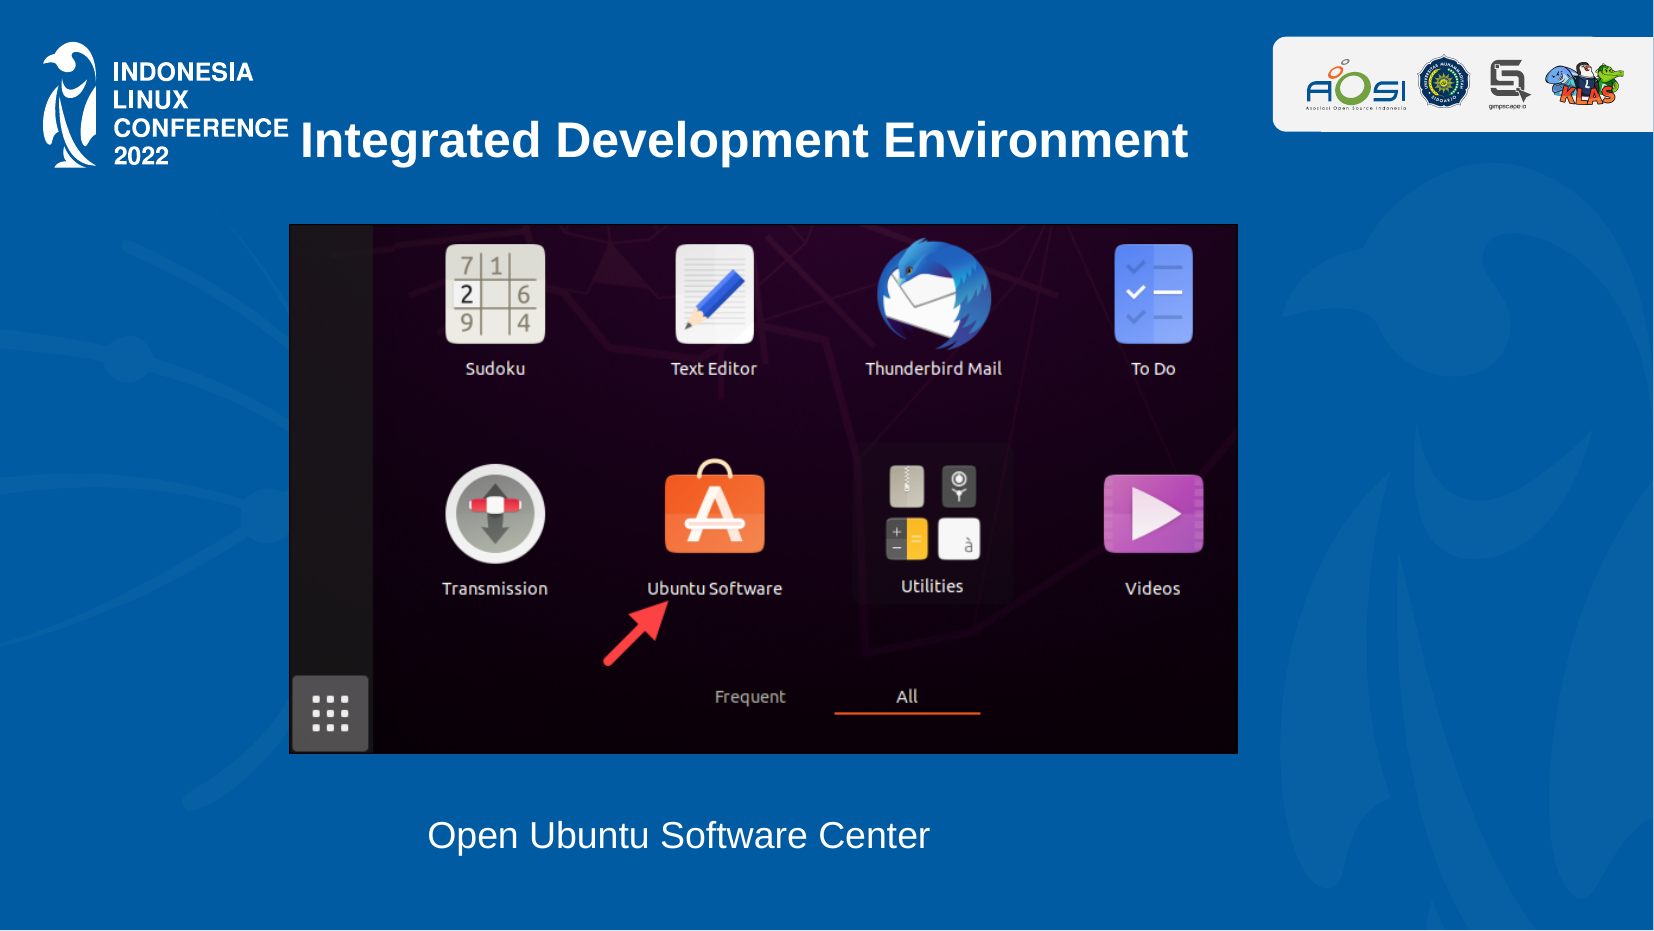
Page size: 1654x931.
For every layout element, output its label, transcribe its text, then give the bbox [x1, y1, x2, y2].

picture [1545, 62, 1624, 105]
picture [1417, 54, 1471, 108]
text_box Open Ubuntu Software Center [412, 806, 1313, 864]
picture [289, 224, 1238, 754]
title Integrated Development Environment [300, 112, 1277, 267]
